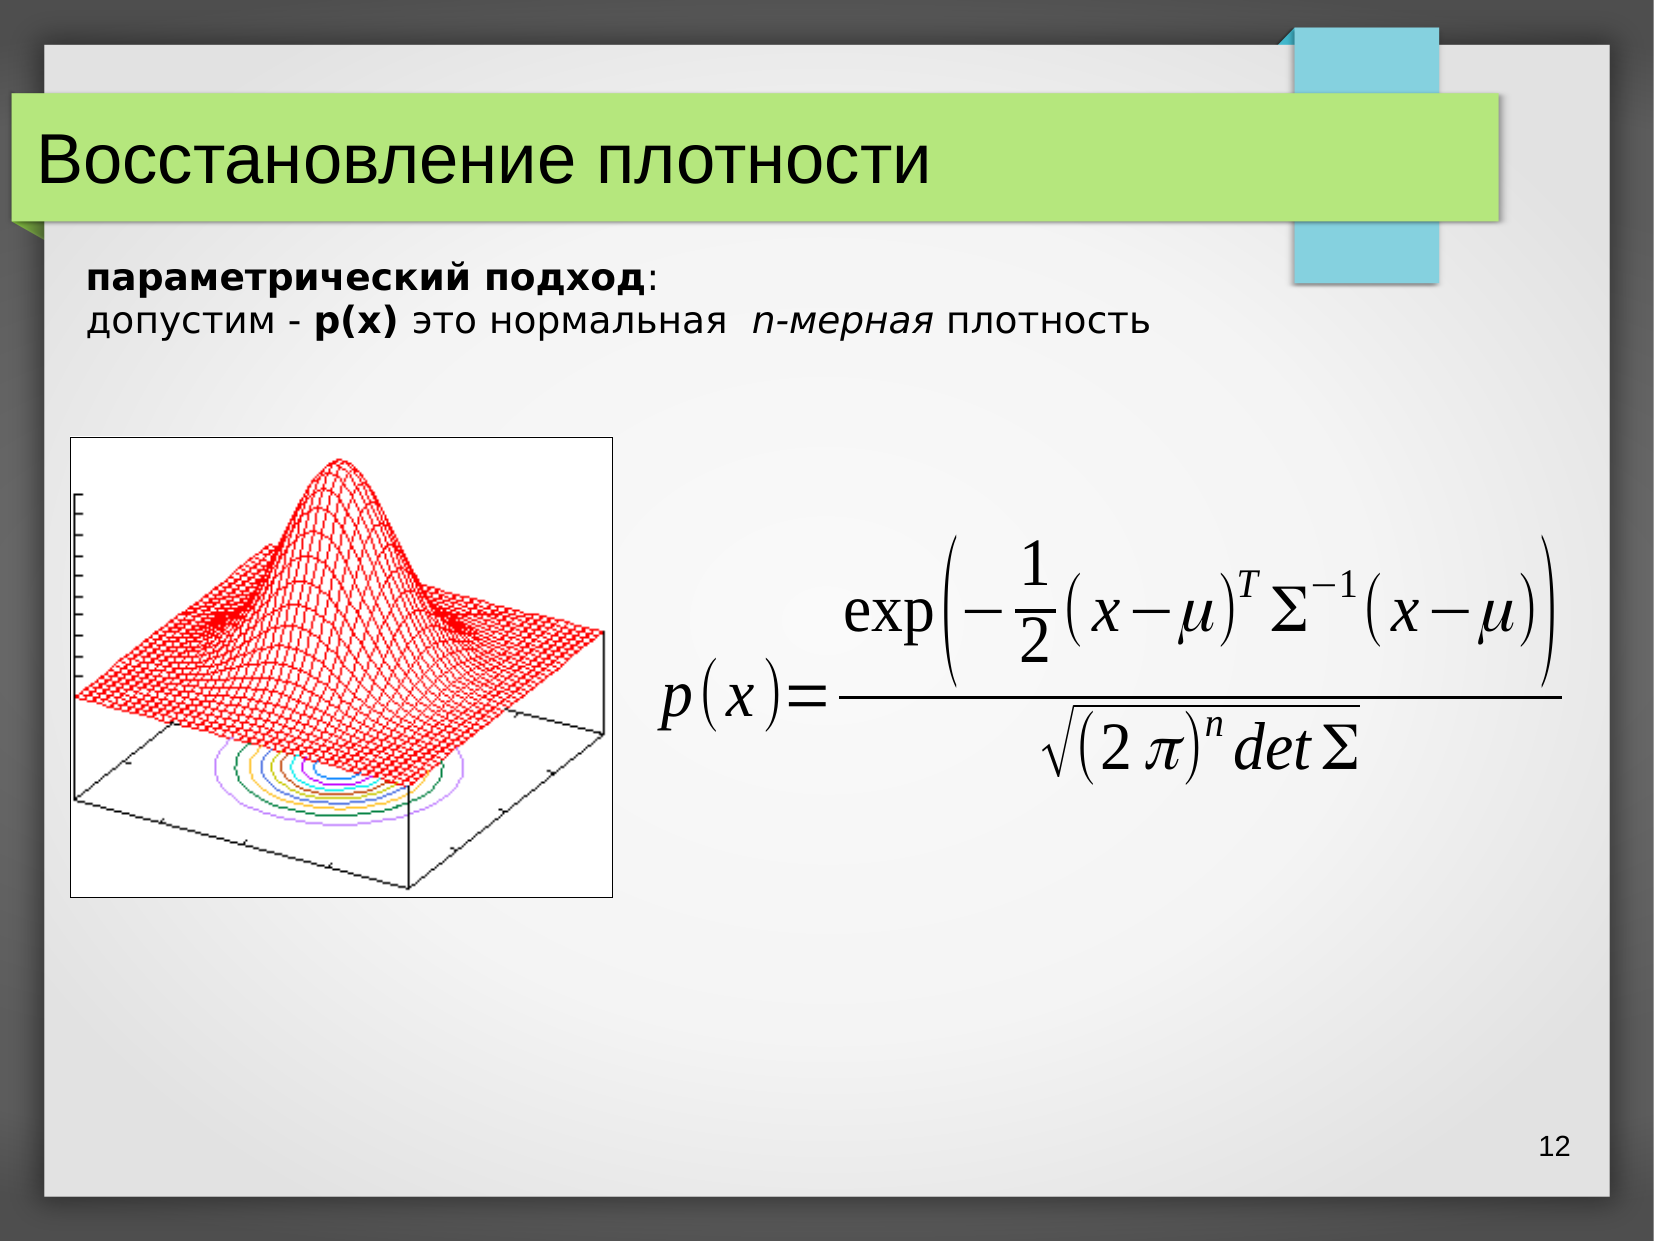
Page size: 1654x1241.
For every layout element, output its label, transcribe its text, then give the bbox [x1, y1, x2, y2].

text_box параметрический подход: допустим - p(x) это нормальная n-мерная плотность [70, 248, 1182, 367]
chart [646, 531, 1571, 792]
title Восстановление плотности [35, 118, 1489, 200]
picture [0, 0, 1654, 1241]
